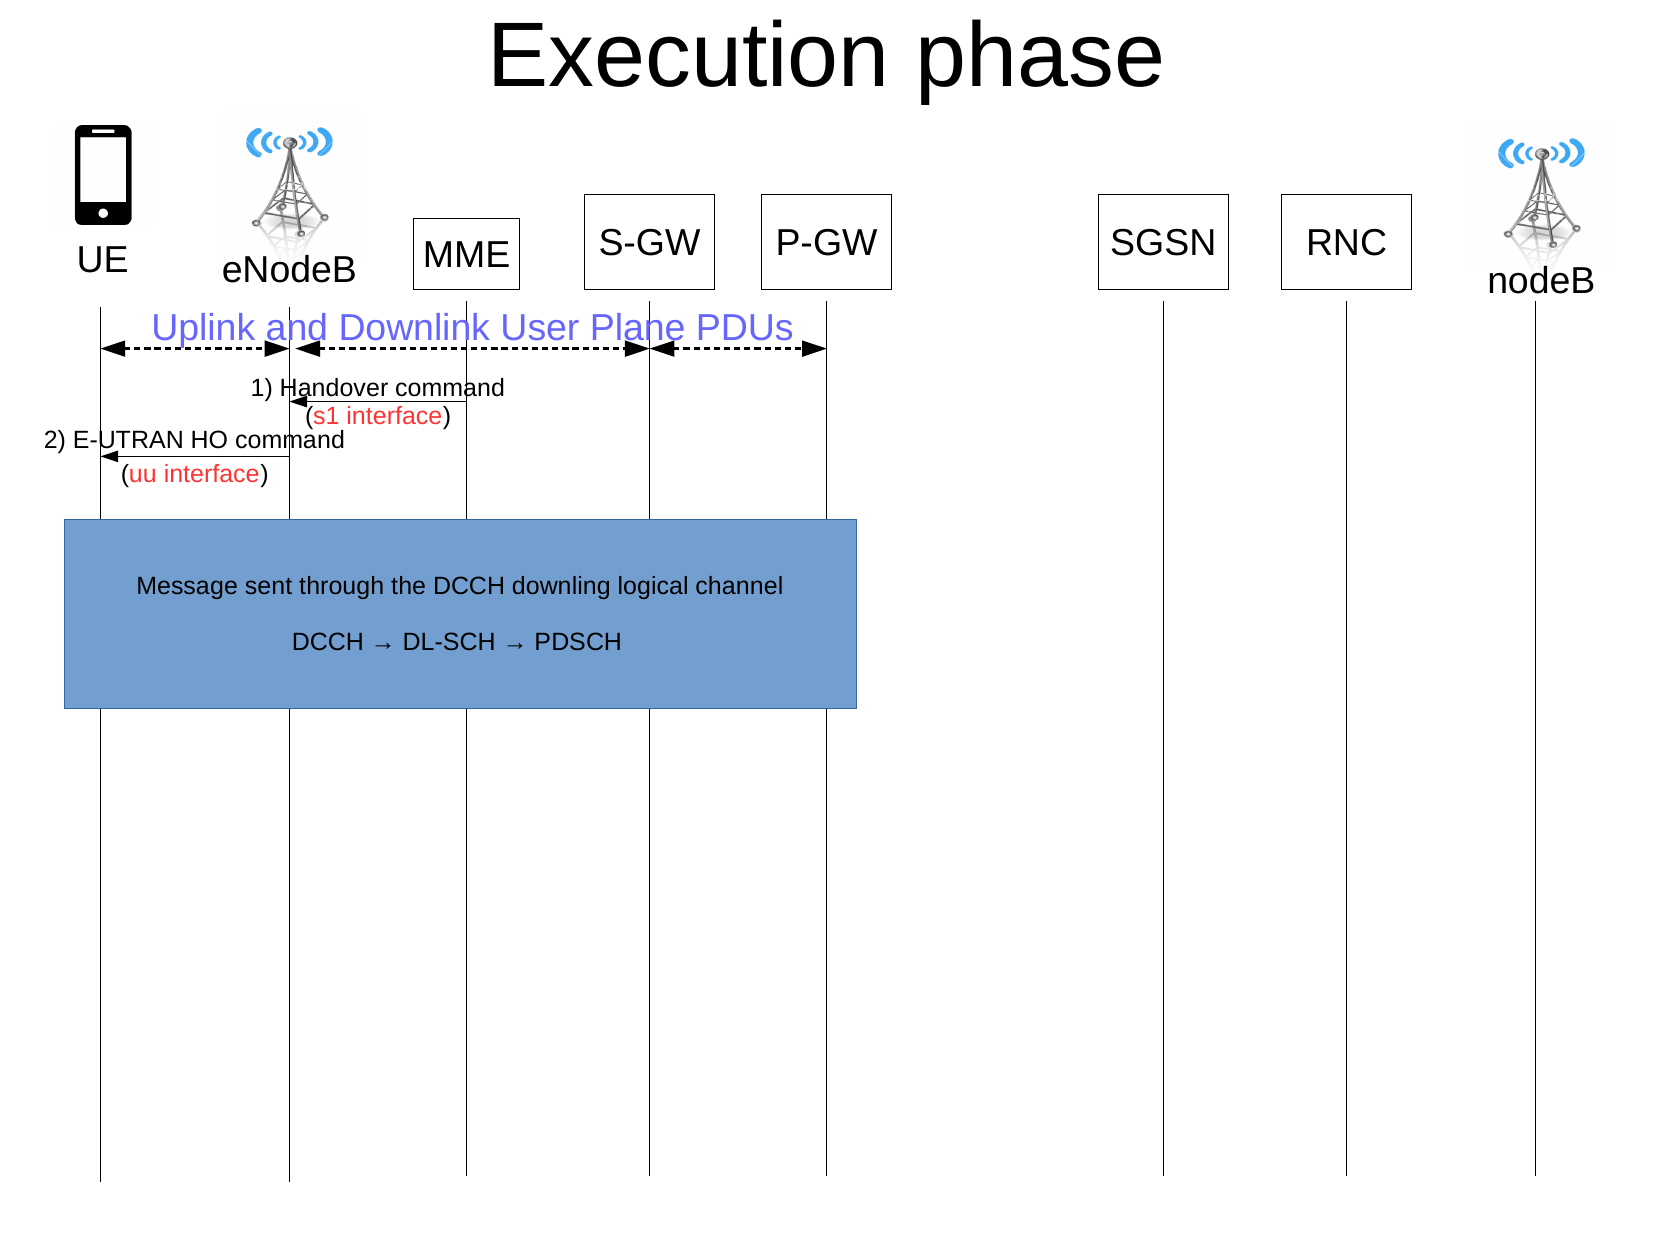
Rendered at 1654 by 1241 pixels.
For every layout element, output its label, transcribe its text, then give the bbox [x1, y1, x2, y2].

text_box SGSN [1098, 194, 1229, 290]
text_box P-GW [761, 194, 892, 290]
text_box S-GW [584, 194, 715, 290]
picture [1470, 122, 1613, 272]
text_box Message sent through the DCCH downling logical channel DCCH → DL-SCH → PDSCH [64, 519, 857, 709]
picture [53, 125, 153, 225]
text_box MME [413, 218, 520, 290]
picture [218, 111, 361, 261]
text_box RNC [1281, 194, 1412, 290]
title Execution phase [82, 2, 1571, 106]
